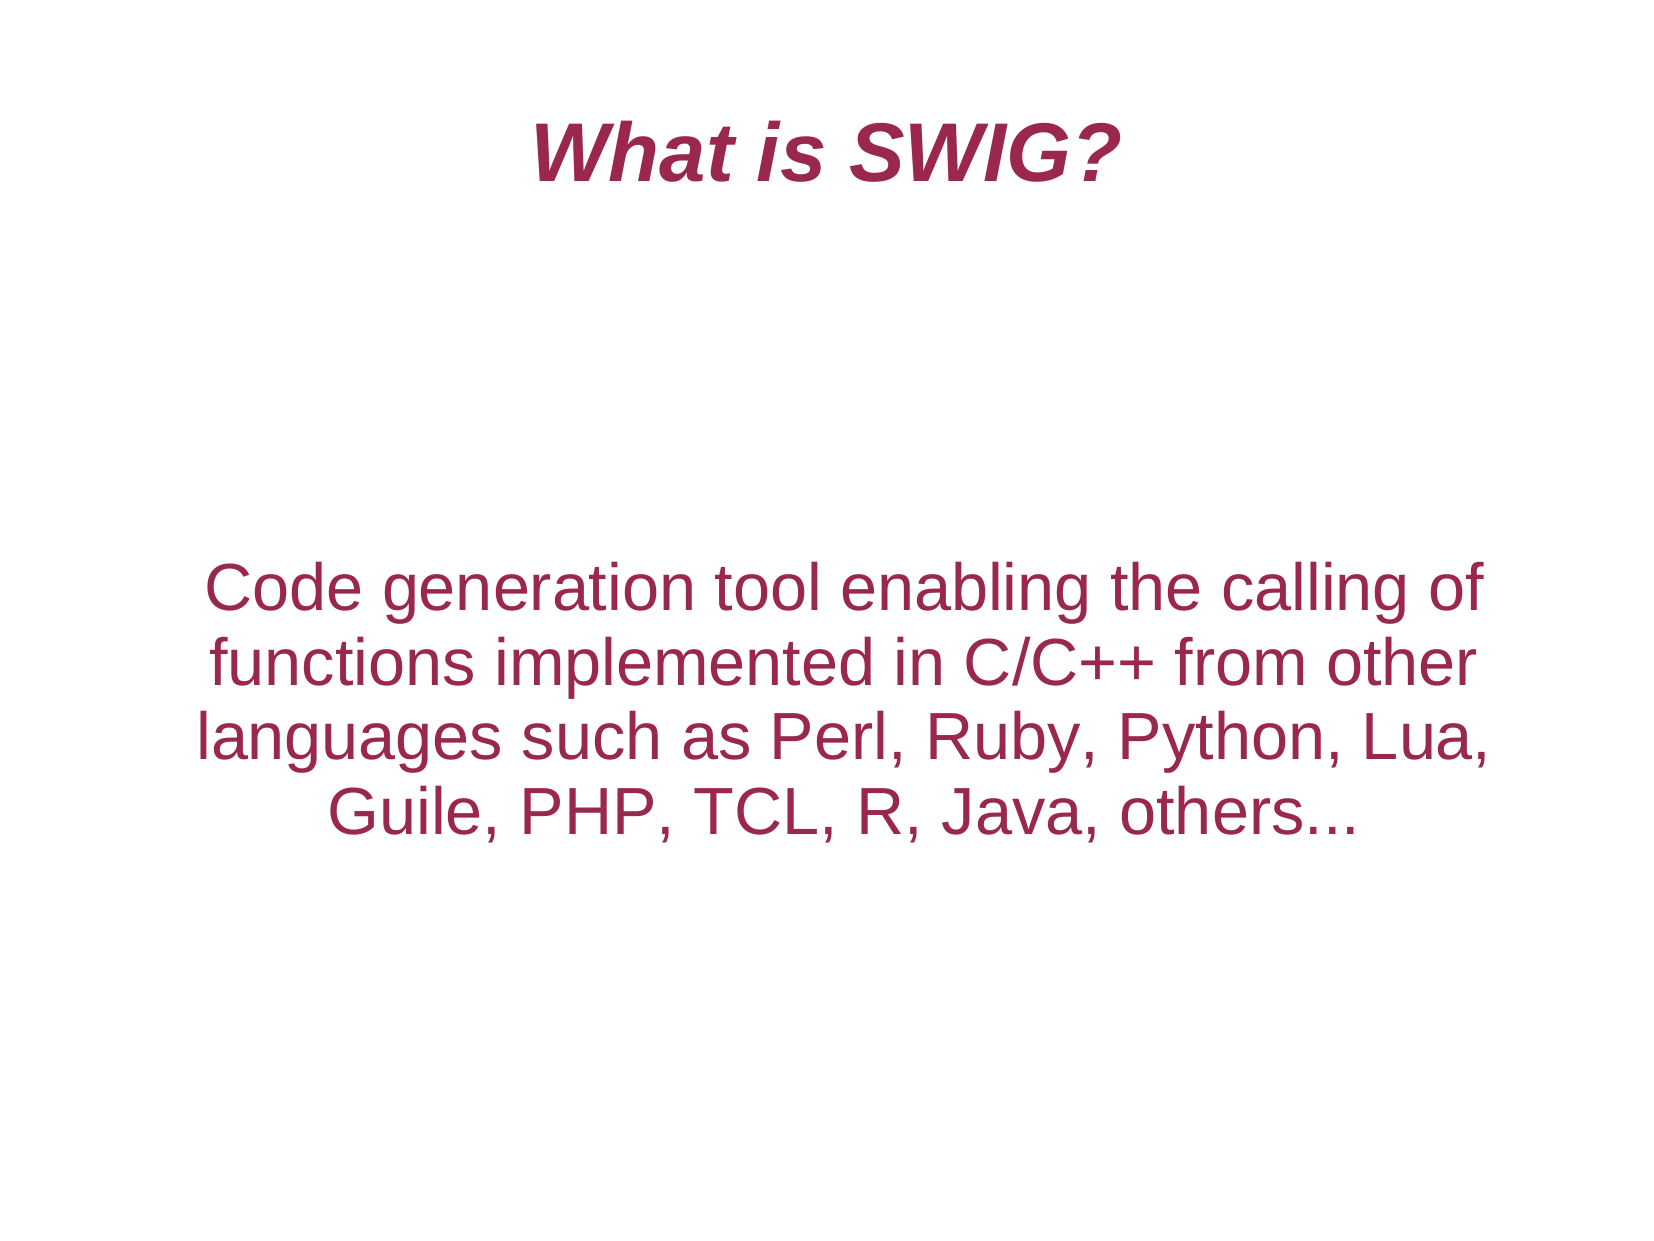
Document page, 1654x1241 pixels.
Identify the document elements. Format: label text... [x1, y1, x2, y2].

subtitle Code generation tool enabling the calling of functions implemented in C/C++ from other languages such as Perl, Ruby, Python, Lua, Guile, PHP, TCL, R, Java, others... [82, 290, 1571, 1109]
title What is SWIG? [82, 49, 1571, 257]
